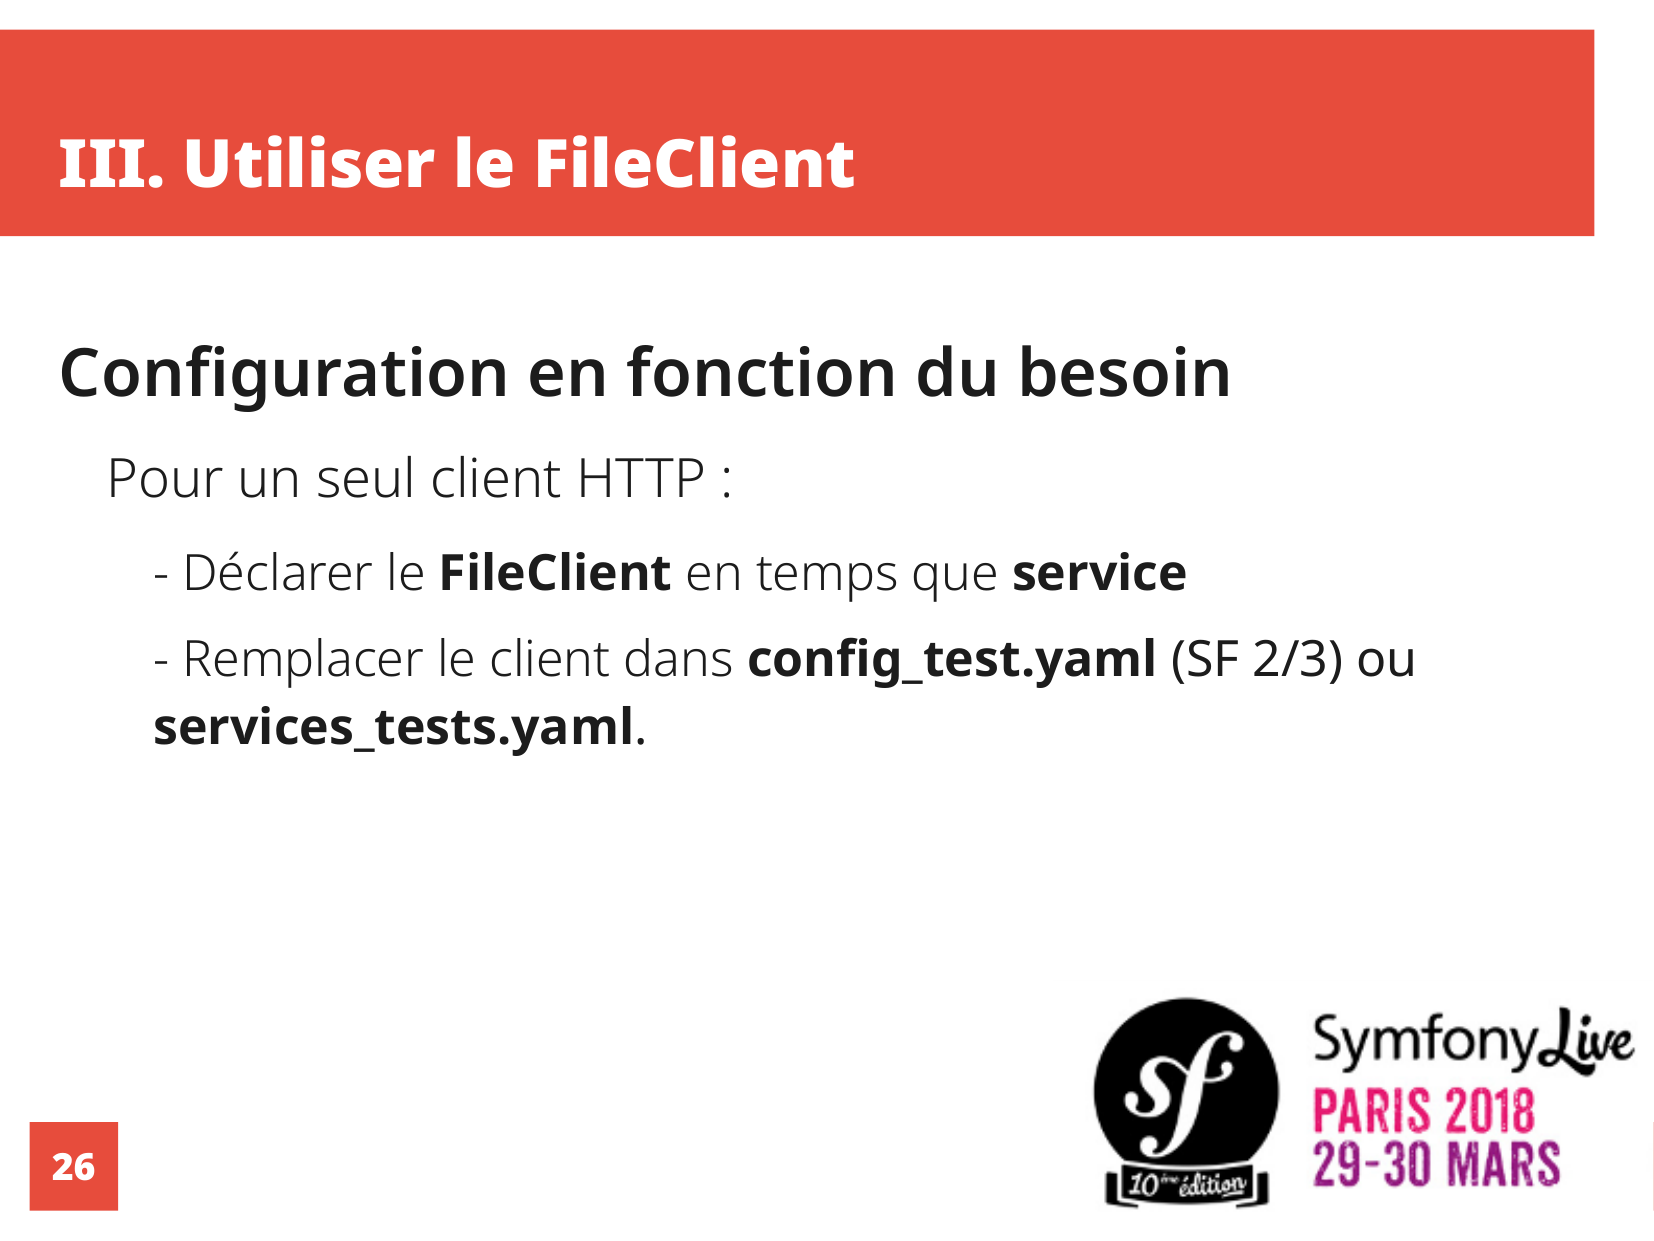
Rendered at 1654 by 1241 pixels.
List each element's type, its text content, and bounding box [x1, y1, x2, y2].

title III. Utiliser le FileClient [59, 59, 1595, 207]
picture [1053, 979, 1654, 1241]
list Configuration en fonction du besoin Pour un seul client HTTP : - Déclarer le FileClient en temps que service - Remplacer le client dans config_test.yaml (SF 2/3) ou services_tests.yaml. [59, 324, 1565, 1093]
